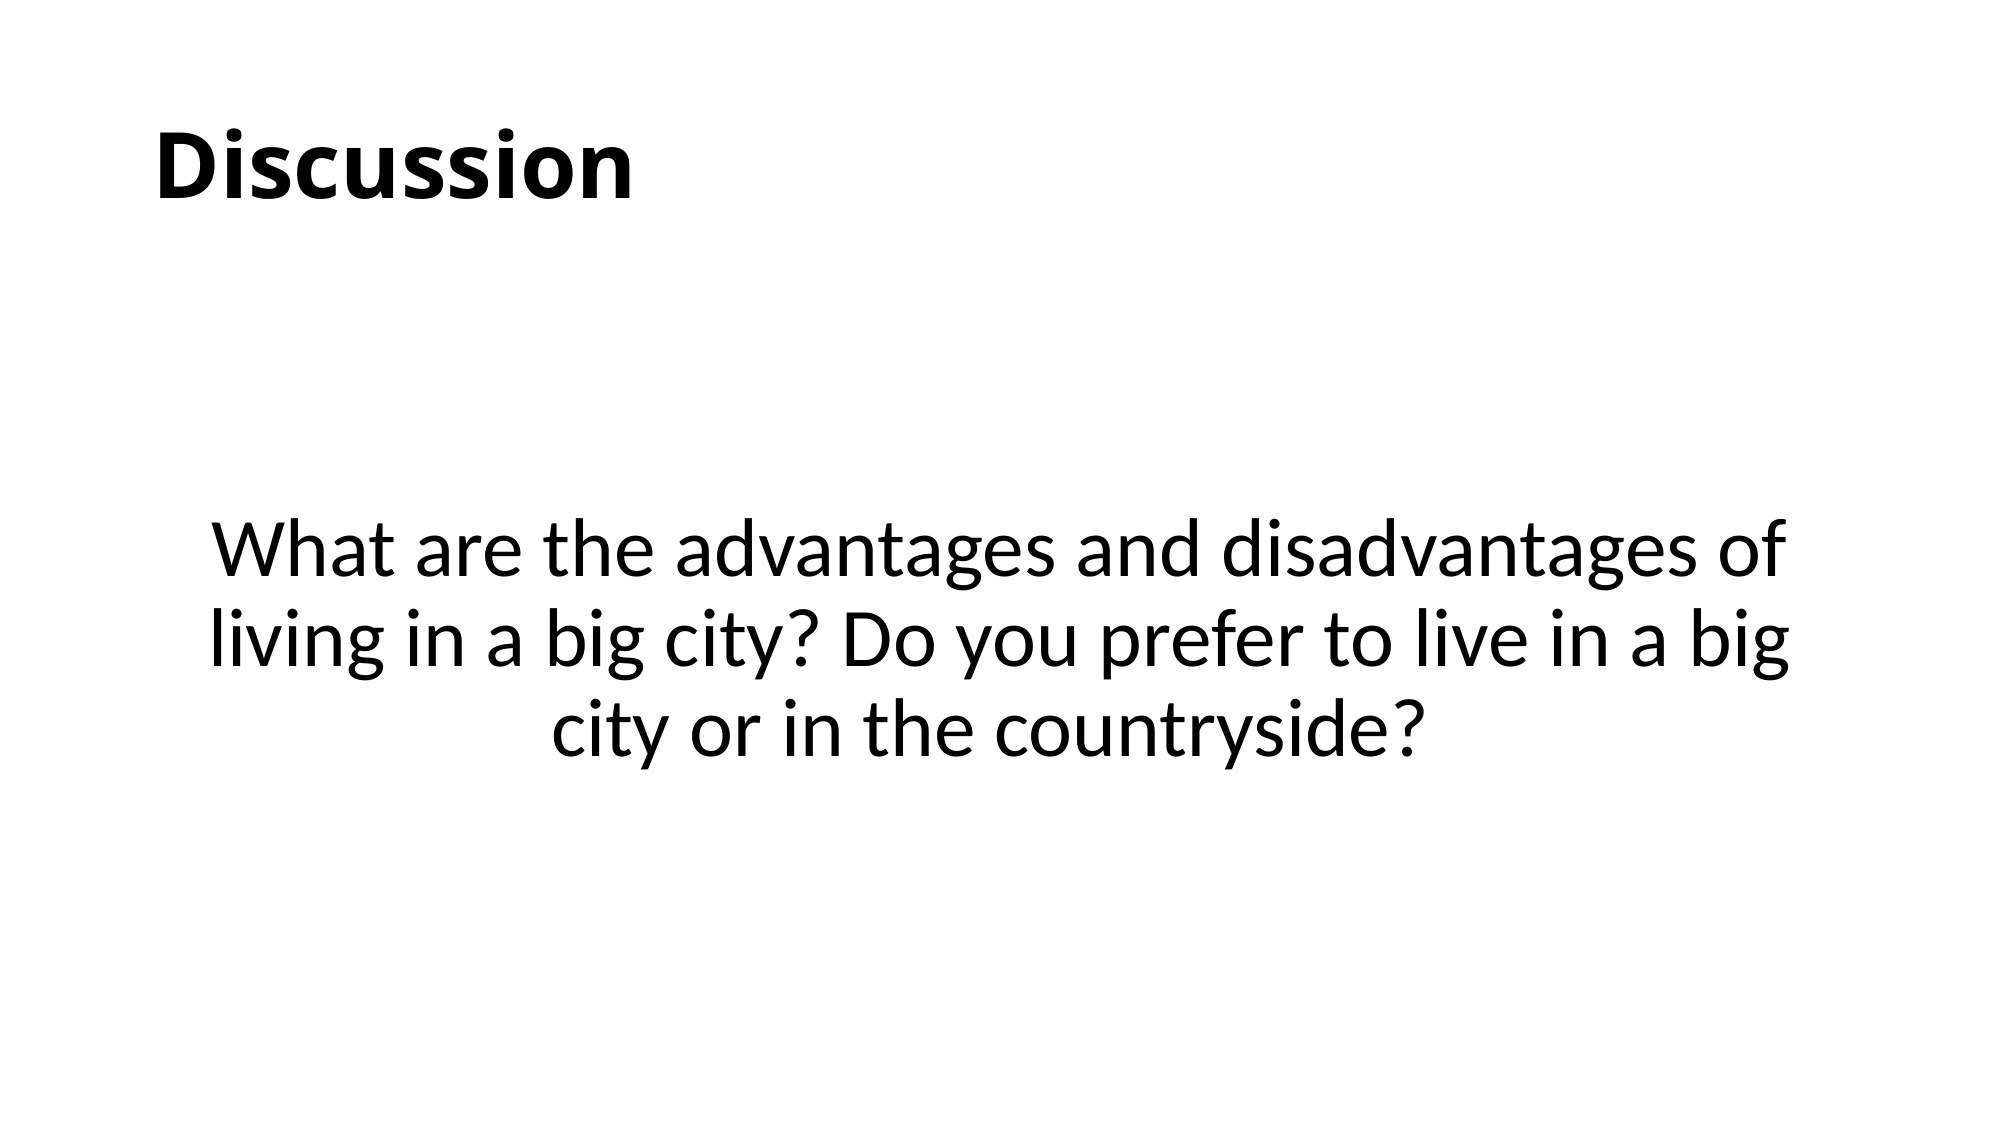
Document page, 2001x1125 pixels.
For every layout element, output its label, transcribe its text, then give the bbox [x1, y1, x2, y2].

list What are the advantages and disadvantages of living in a big city? Do you prefer to live in a big city or in the countryside? [137, 497, 1863, 1014]
title Discussion [137, 59, 1863, 278]
